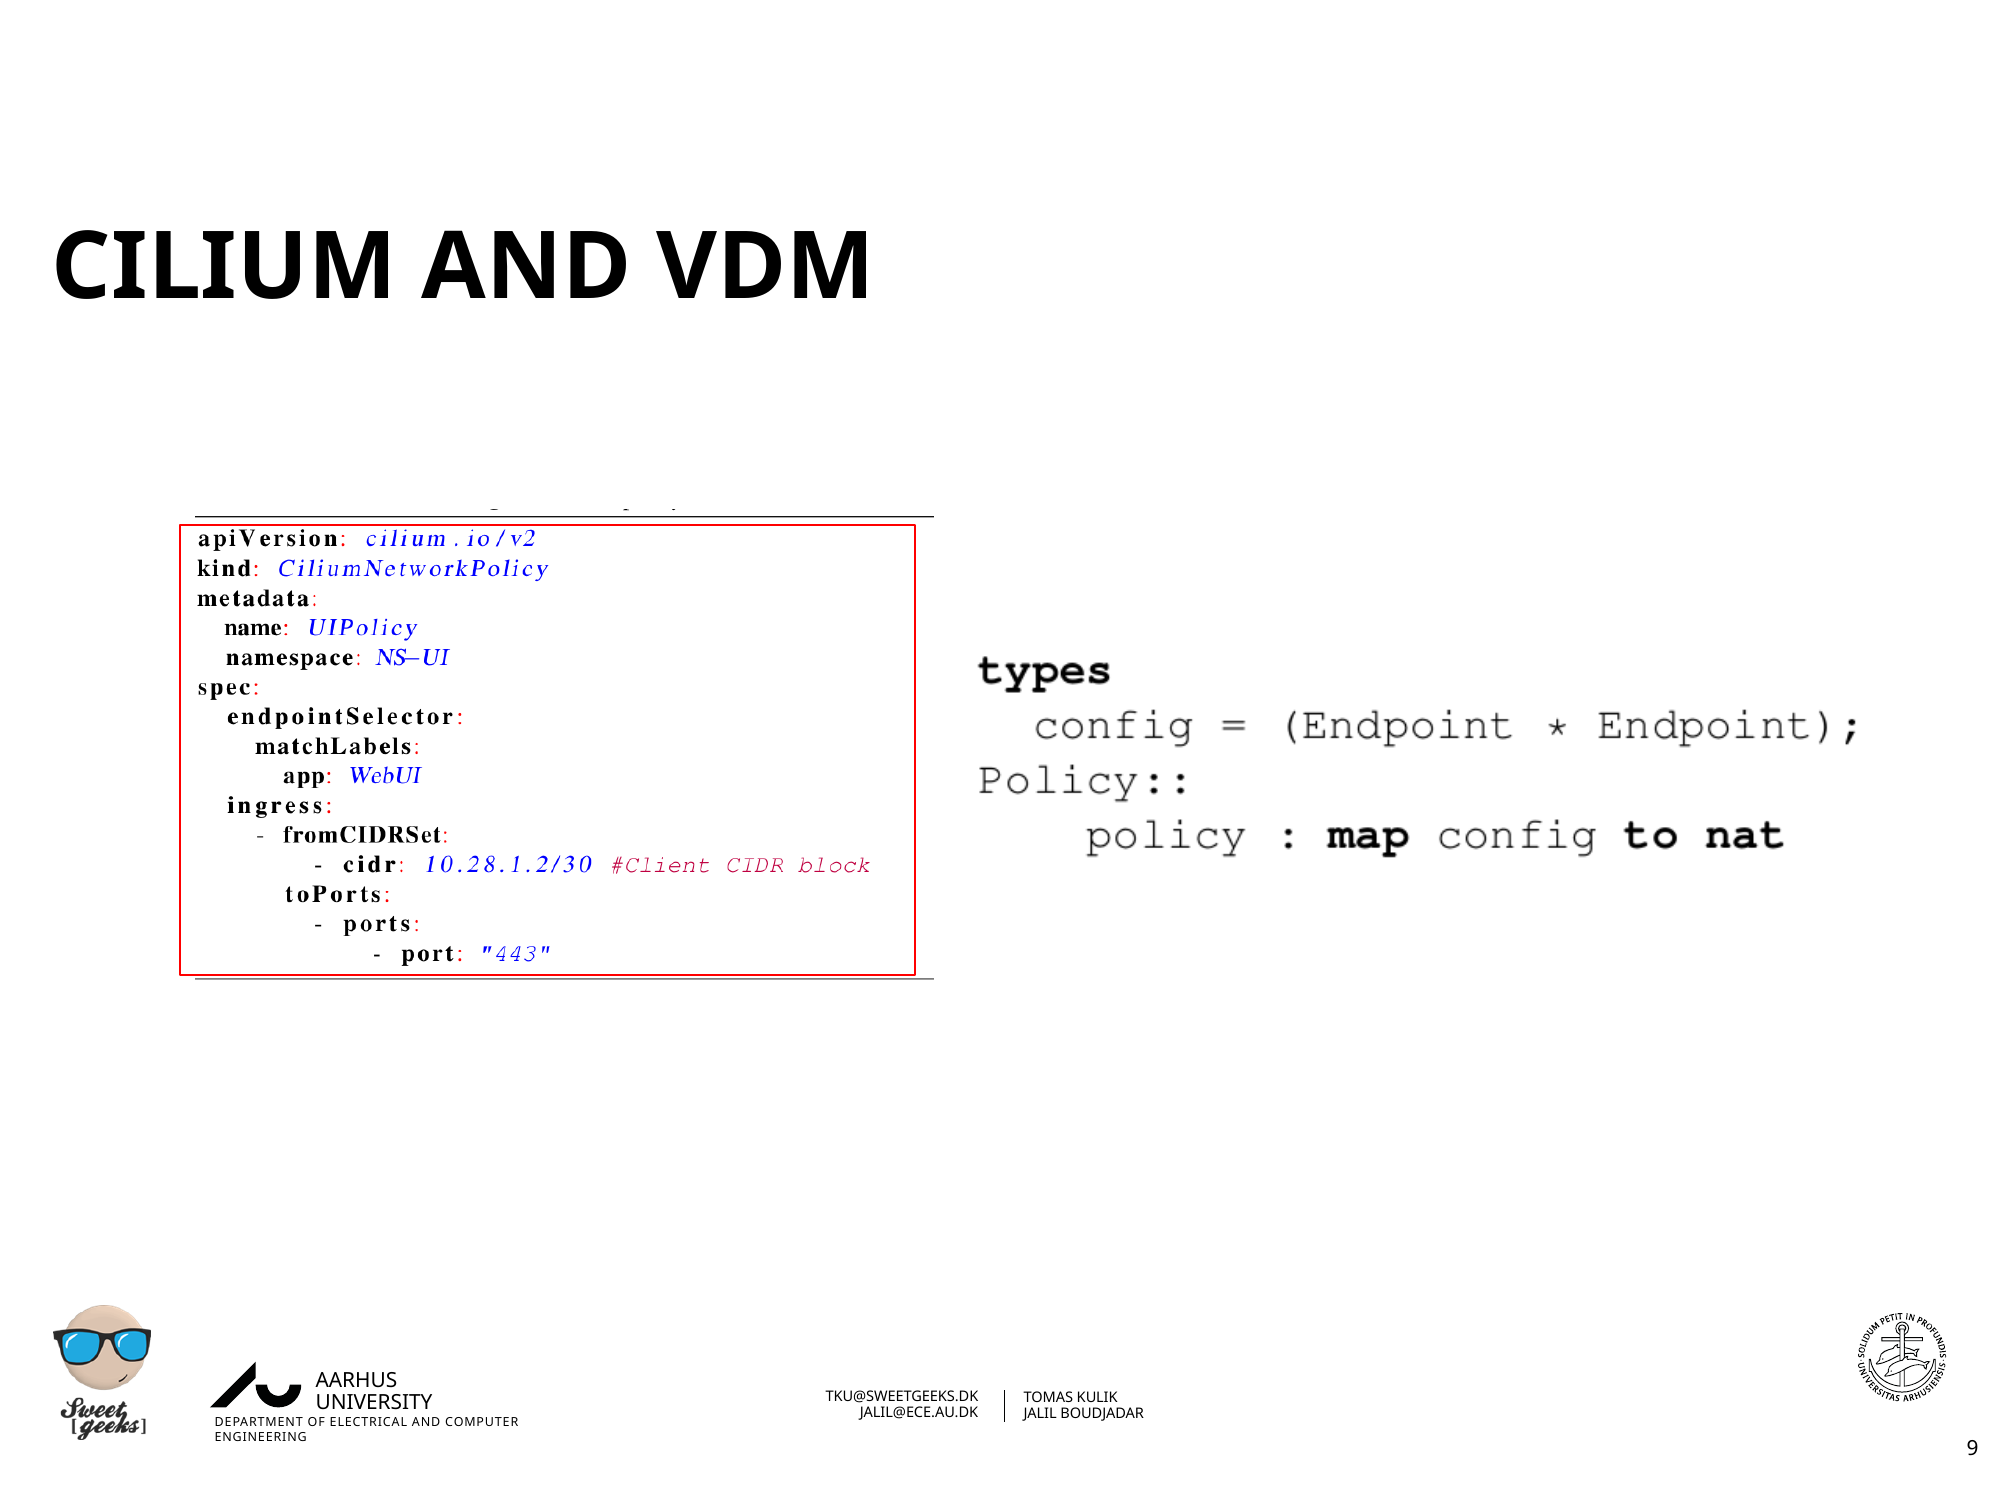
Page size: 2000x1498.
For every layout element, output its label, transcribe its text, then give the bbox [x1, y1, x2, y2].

slide_number <number> [1937, 1437, 1979, 1463]
picture [53, 1305, 151, 1440]
picture [195, 526, 914, 974]
picture [195, 509, 934, 991]
text_box Cilium and VDM [51, 32, 1948, 319]
picture [975, 652, 1871, 871]
